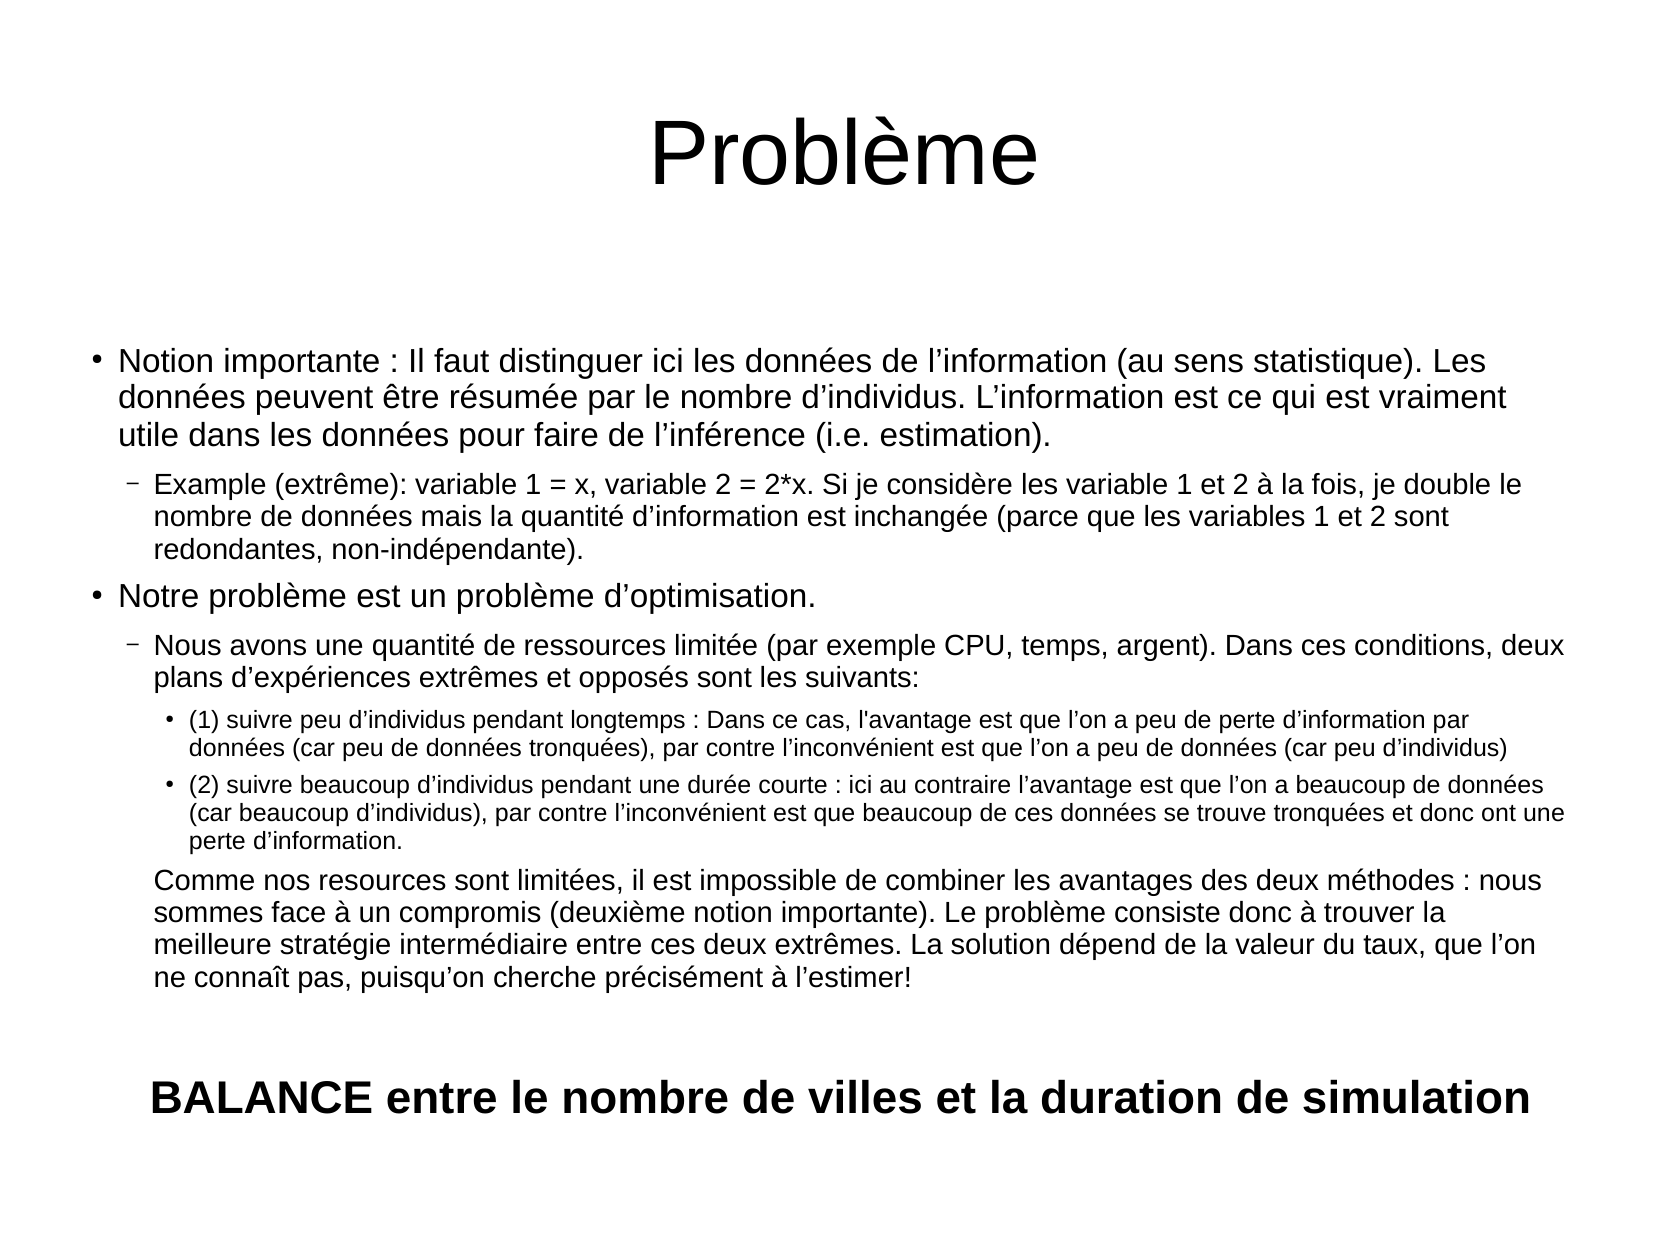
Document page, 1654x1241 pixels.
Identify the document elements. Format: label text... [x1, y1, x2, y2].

list Notion importante : Il faut distinguer ici les données de l’information (au sens statistique). Les données peuvent être résumée par le nombre d’individus. L’information est ce qui est vraiment utile dans les données pour faire de l’inférence (i.e. estimation). Example (extrême): variable 1 = x, variable 2 = 2*x. Si je considère les variable 1 et 2 à la fois, je double le nombre de données mais la quantité d’information est inchangée (parce que les variables 1 et 2 sont redondantes, non-indépendante). Notre problème est un problème d’optimisation. Nous avons une quantité de ressources limitée (par exemple CPU, temps, argent). Dans ces conditions, deux plans d’expériences extrêmes et opposés sont les suivants: (1) suivre peu d’individus pendant longtemps : Dans ce cas, l'avantage est que l’on a peu de perte d’information par données (car peu de données tronquées), par contre l’inconvénient est que l’on a peu de données (car peu d’individus) (2) suivre beaucoup d’individus pendant une durée courte : ici au contraire l’avantage est que l’on a beaucoup de données (car beaucoup d’individus), par contre l’inconvénient est que beaucoup de ces données se trouve tronquées et donc ont une perte d’information. Comme nos resources sont limitées, il est impossible de combiner les avantages des deux méthodes : nous sommes face à un compromis (deuxième notion importante). Le problème consiste donc à trouver la meilleure stratégie intermédiaire entre ces deux extrêmes. La solution dépend de la valeur du taux, que l’on ne connaît pas, puisqu’on cherche précisément à l’estimer! [82, 290, 1571, 1010]
title Problème [82, 49, 1571, 257]
text_box BALANCE entre le nombre de villes et la duration de simulation [135, 1065, 1591, 1156]
